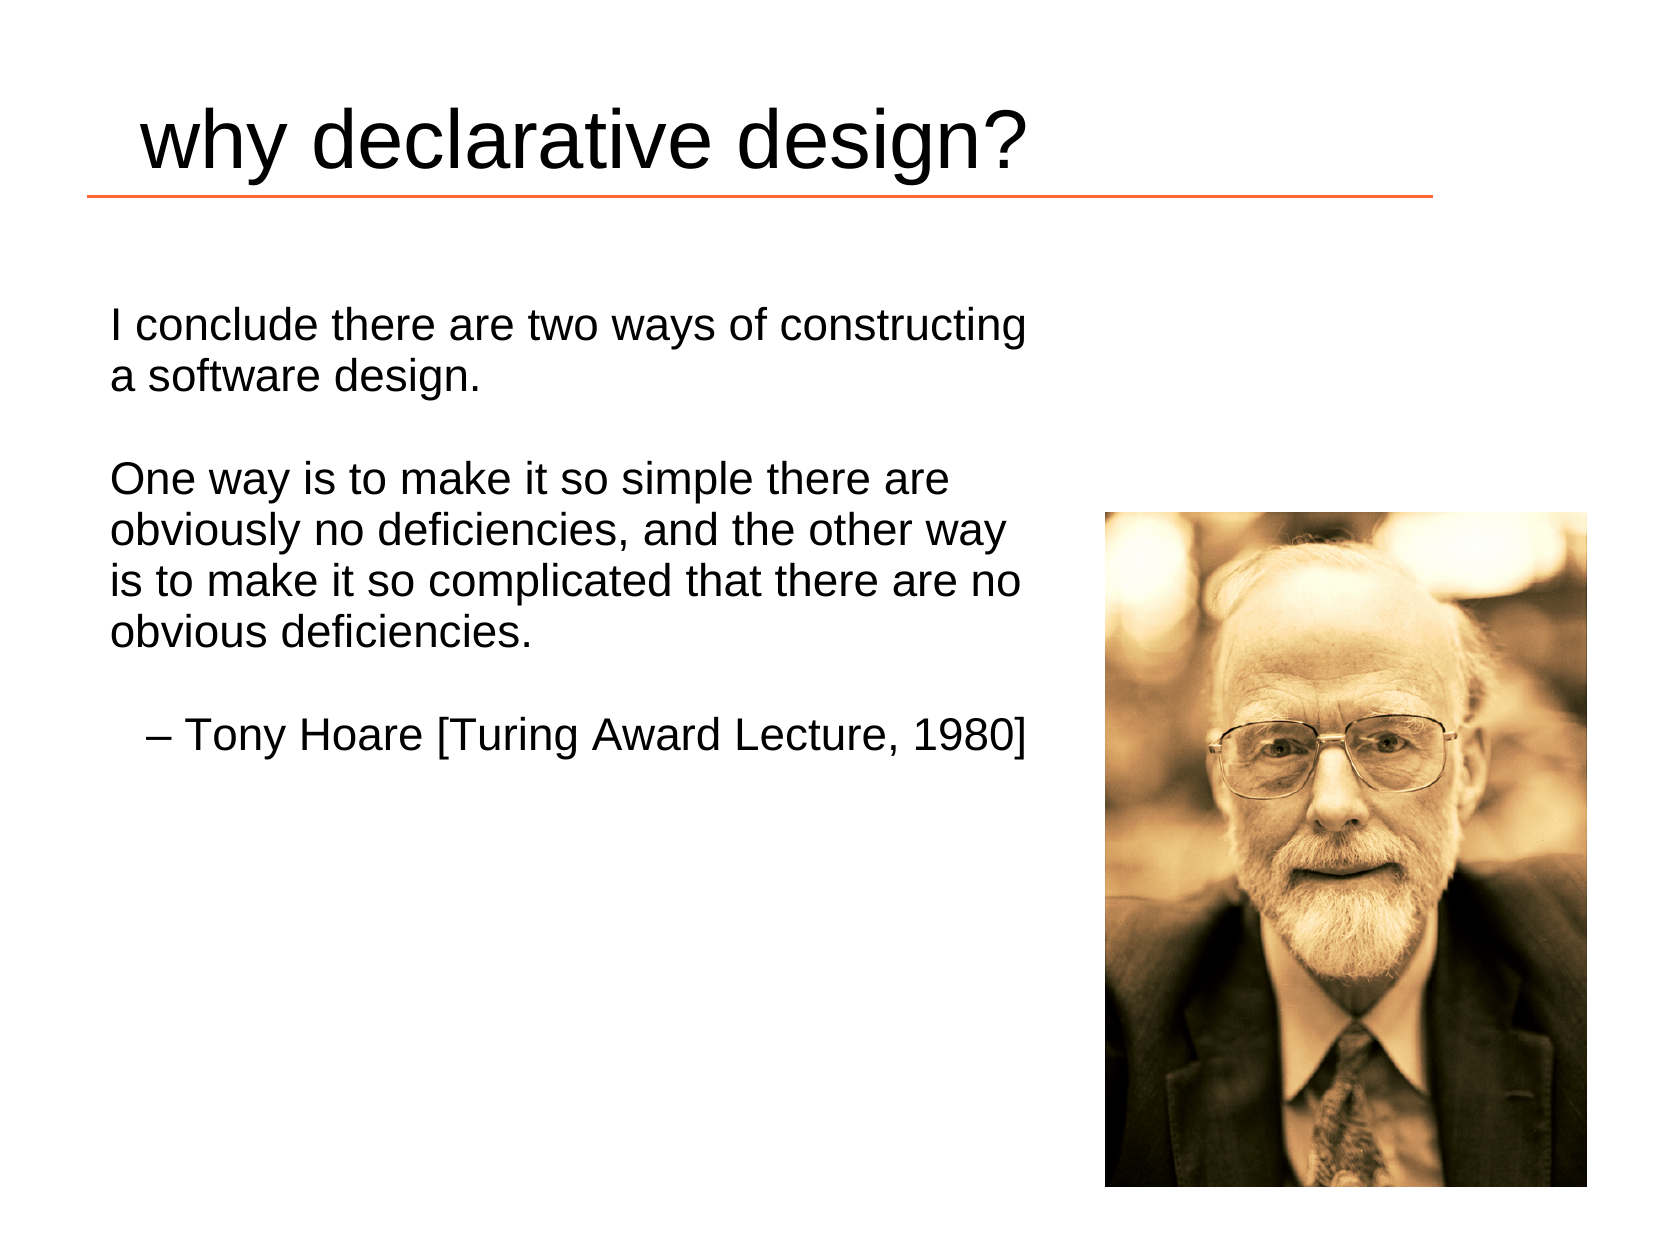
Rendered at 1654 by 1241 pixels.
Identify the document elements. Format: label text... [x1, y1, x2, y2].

picture [1105, 512, 1587, 1187]
text_box I conclude there are two ways of constructing a software design. One way is to make it so simple there are obviously no deficiencies, and the other way is to make it so complicated that there are no obvious deficiencies. – Tony Hoare [Turing Award Lecture, 1980] [94, 287, 1056, 772]
title why declarative design? [140, 86, 1603, 192]
